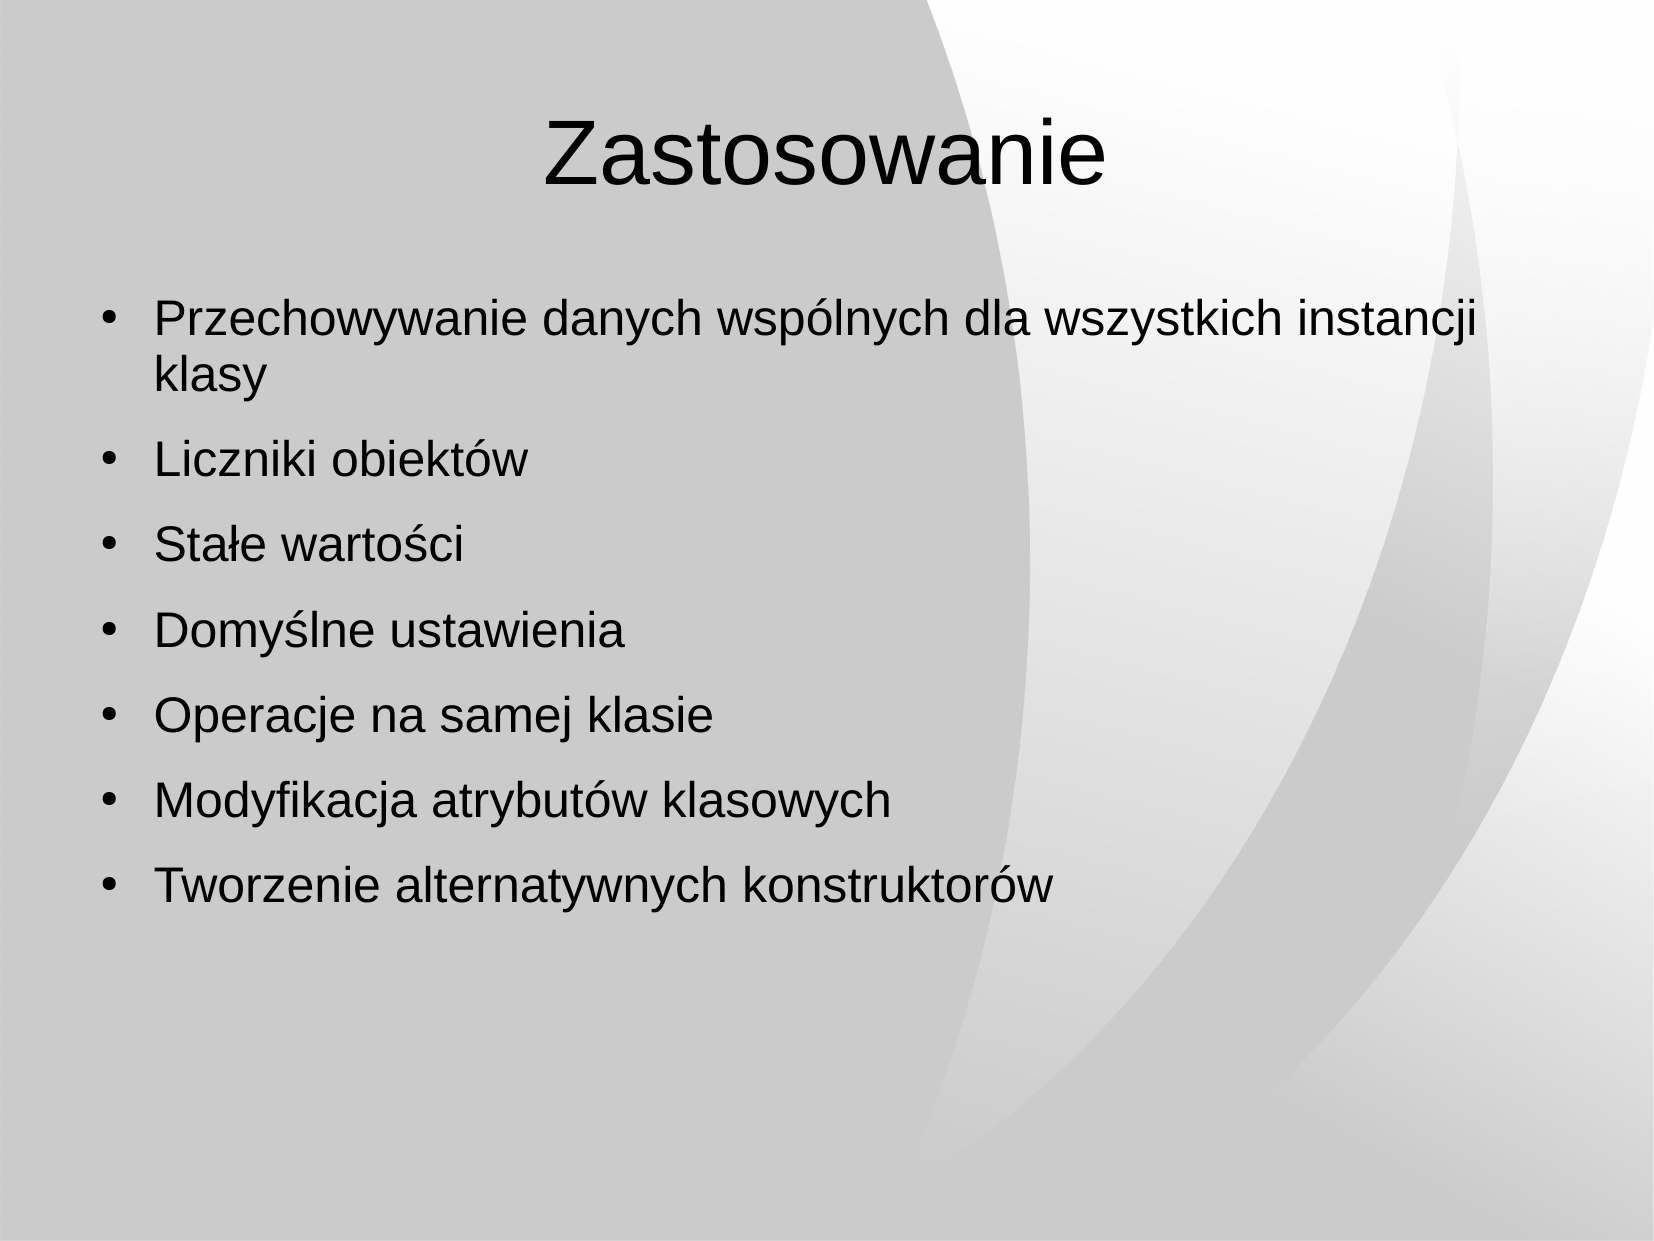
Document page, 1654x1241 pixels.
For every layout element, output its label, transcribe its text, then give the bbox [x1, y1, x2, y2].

list Przechowywanie danych wspólnych dla wszystkich instancji klasy Liczniki obiektów Stałe wartości Domyślne ustawienia Operacje na samej klasie Modyfikacja atrybutów klasowych Tworzenie alternatywnych konstruktorów [82, 290, 1571, 1109]
picture [0, 0, 1654, 1241]
title Zastosowanie [82, 49, 1571, 257]
